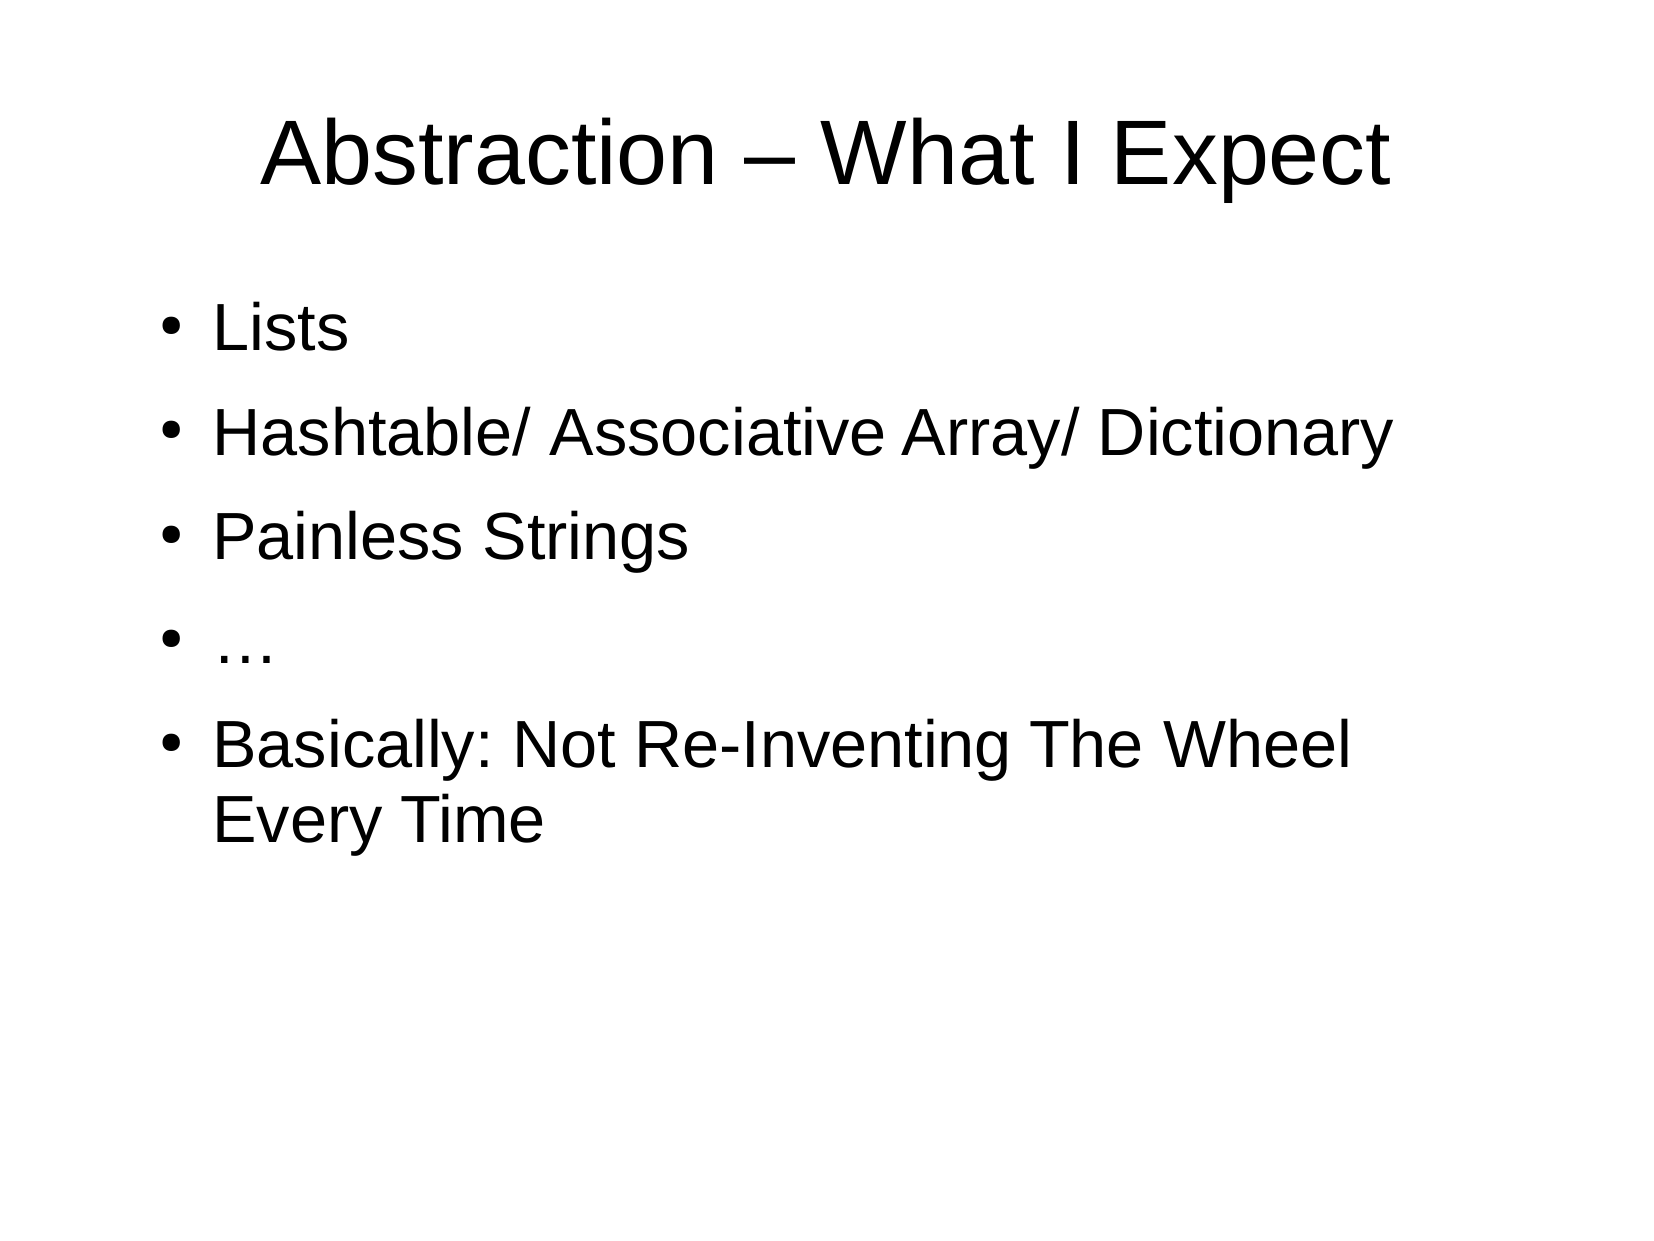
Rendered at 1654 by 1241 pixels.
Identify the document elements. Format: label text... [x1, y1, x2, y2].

list Lists Hashtable/ Associative Array/ Dictionary Painless Strings … Basically: Not Re-Inventing The Wheel Every Time [141, 290, 1501, 1010]
title Abstraction – What I Expect [82, 49, 1571, 257]
